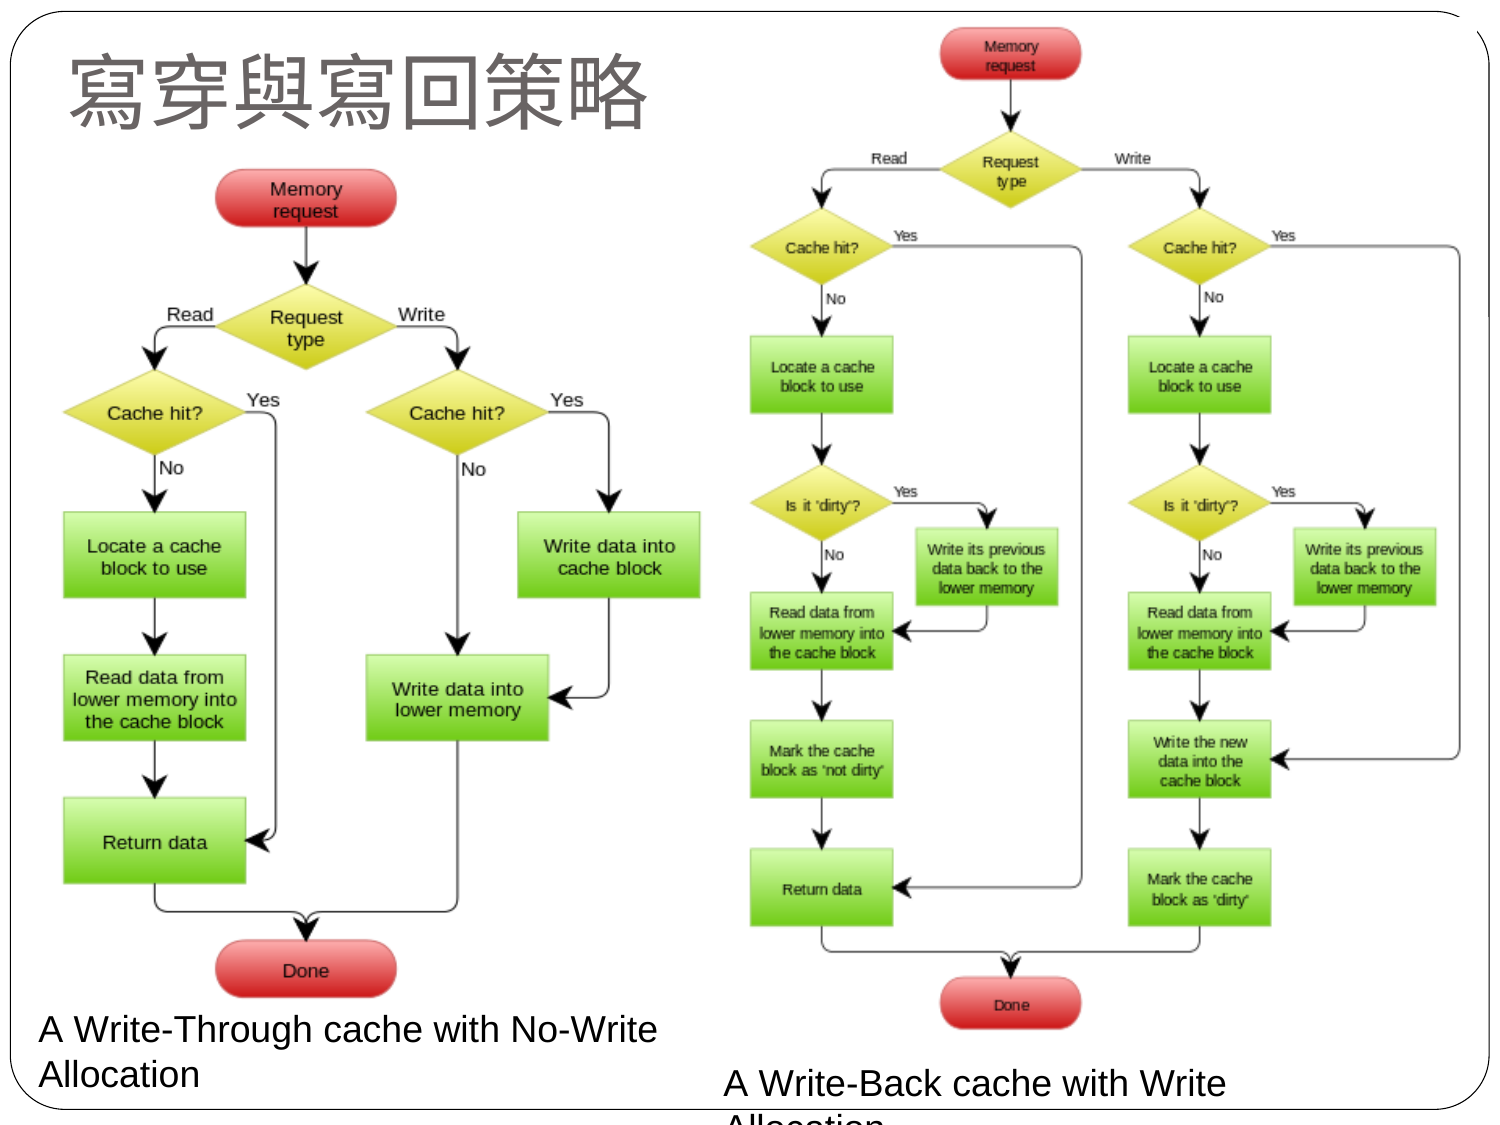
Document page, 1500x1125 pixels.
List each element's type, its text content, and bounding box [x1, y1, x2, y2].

text_box A Write-Back cache with Write Allocation [708, 1051, 1415, 1112]
title 寫穿與寫回策略 [51, 11, 1327, 156]
picture [734, 17, 1477, 1046]
text_box A Write-Through cache with No-Write Allocation [23, 998, 846, 1093]
picture [51, 153, 721, 998]
